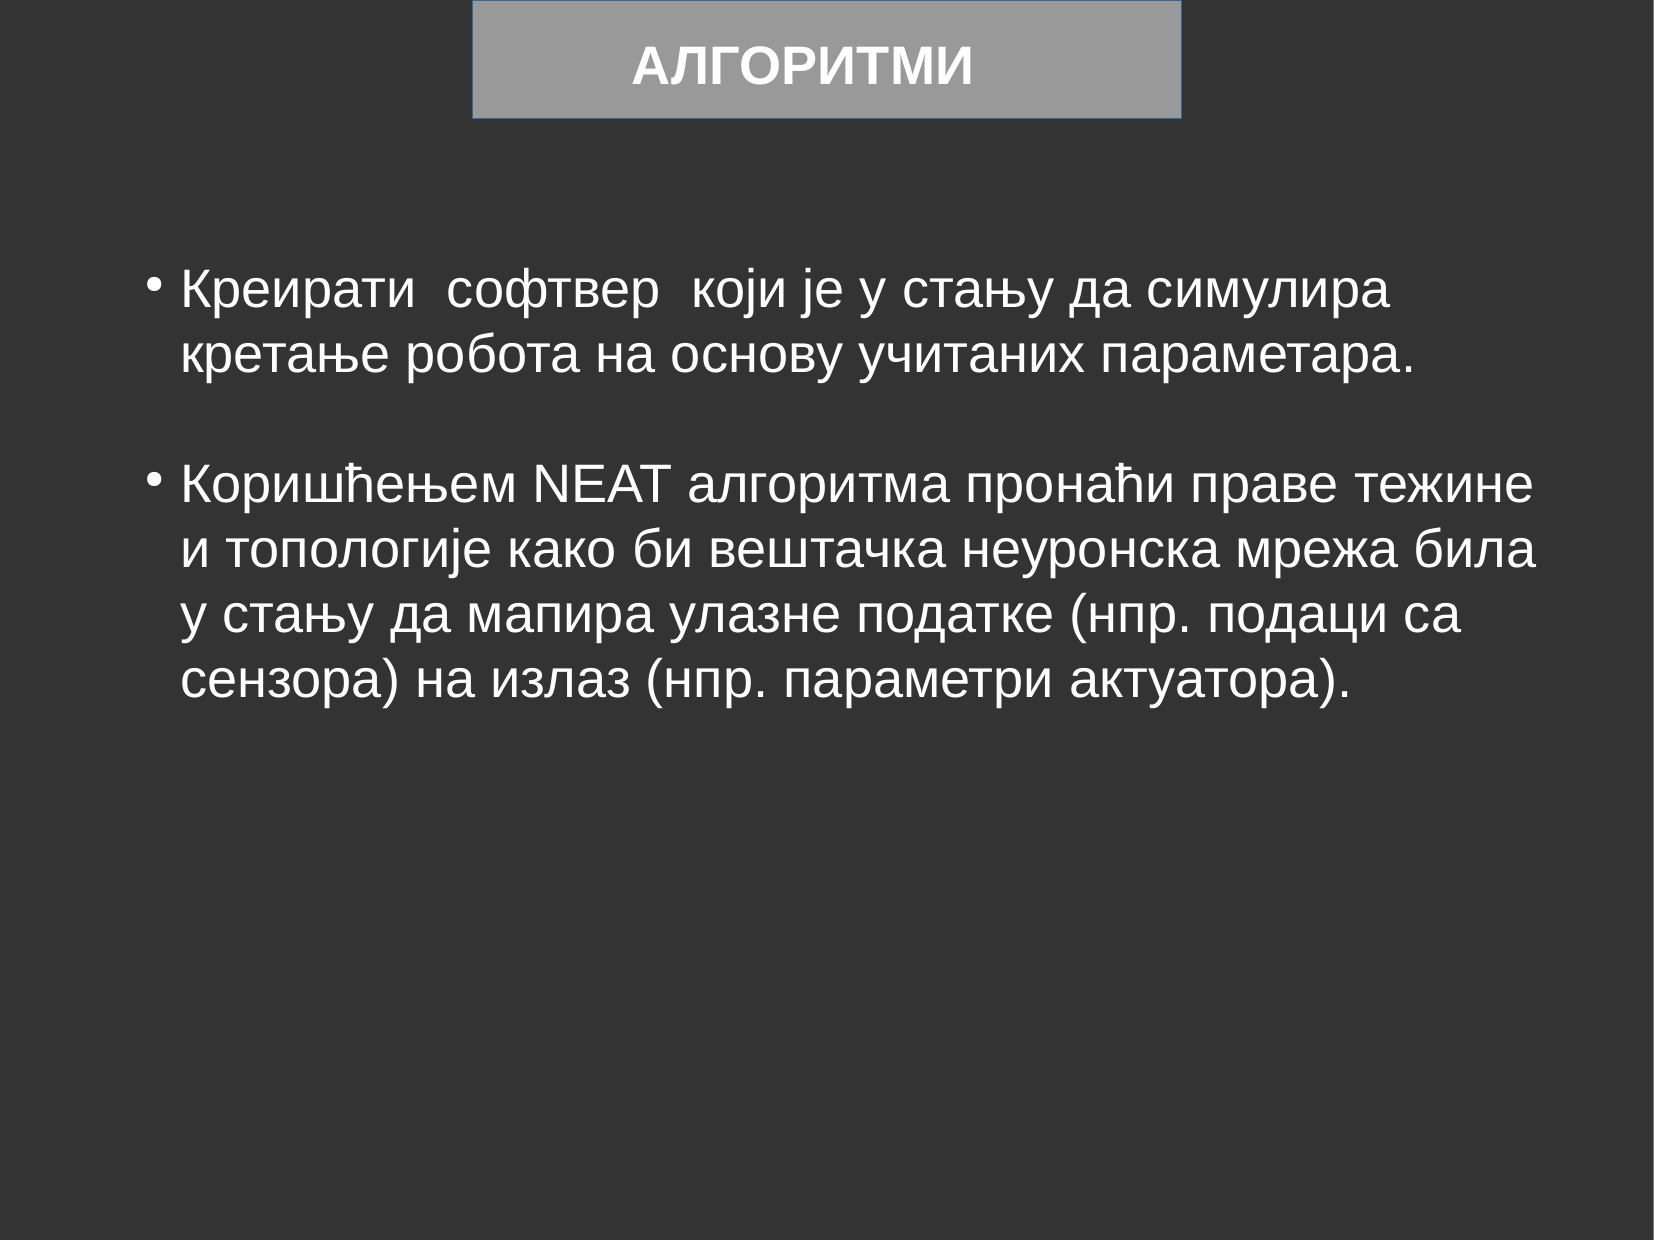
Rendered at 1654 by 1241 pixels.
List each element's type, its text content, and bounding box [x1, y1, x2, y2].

text_box Креирати софтвер који је у стању да симулира кретање робота на основу учитаних параметара. Коришћењем NEAT алгоритма пронаћи праве тежине и топологије како би вештачка неуронска мрежа била у стању да мапира улазне податке (нпр. подаци са сензорa) на излаз (нпр. параметри актуатора). [129, 200, 1571, 683]
text_box [472, 0, 1182, 119]
